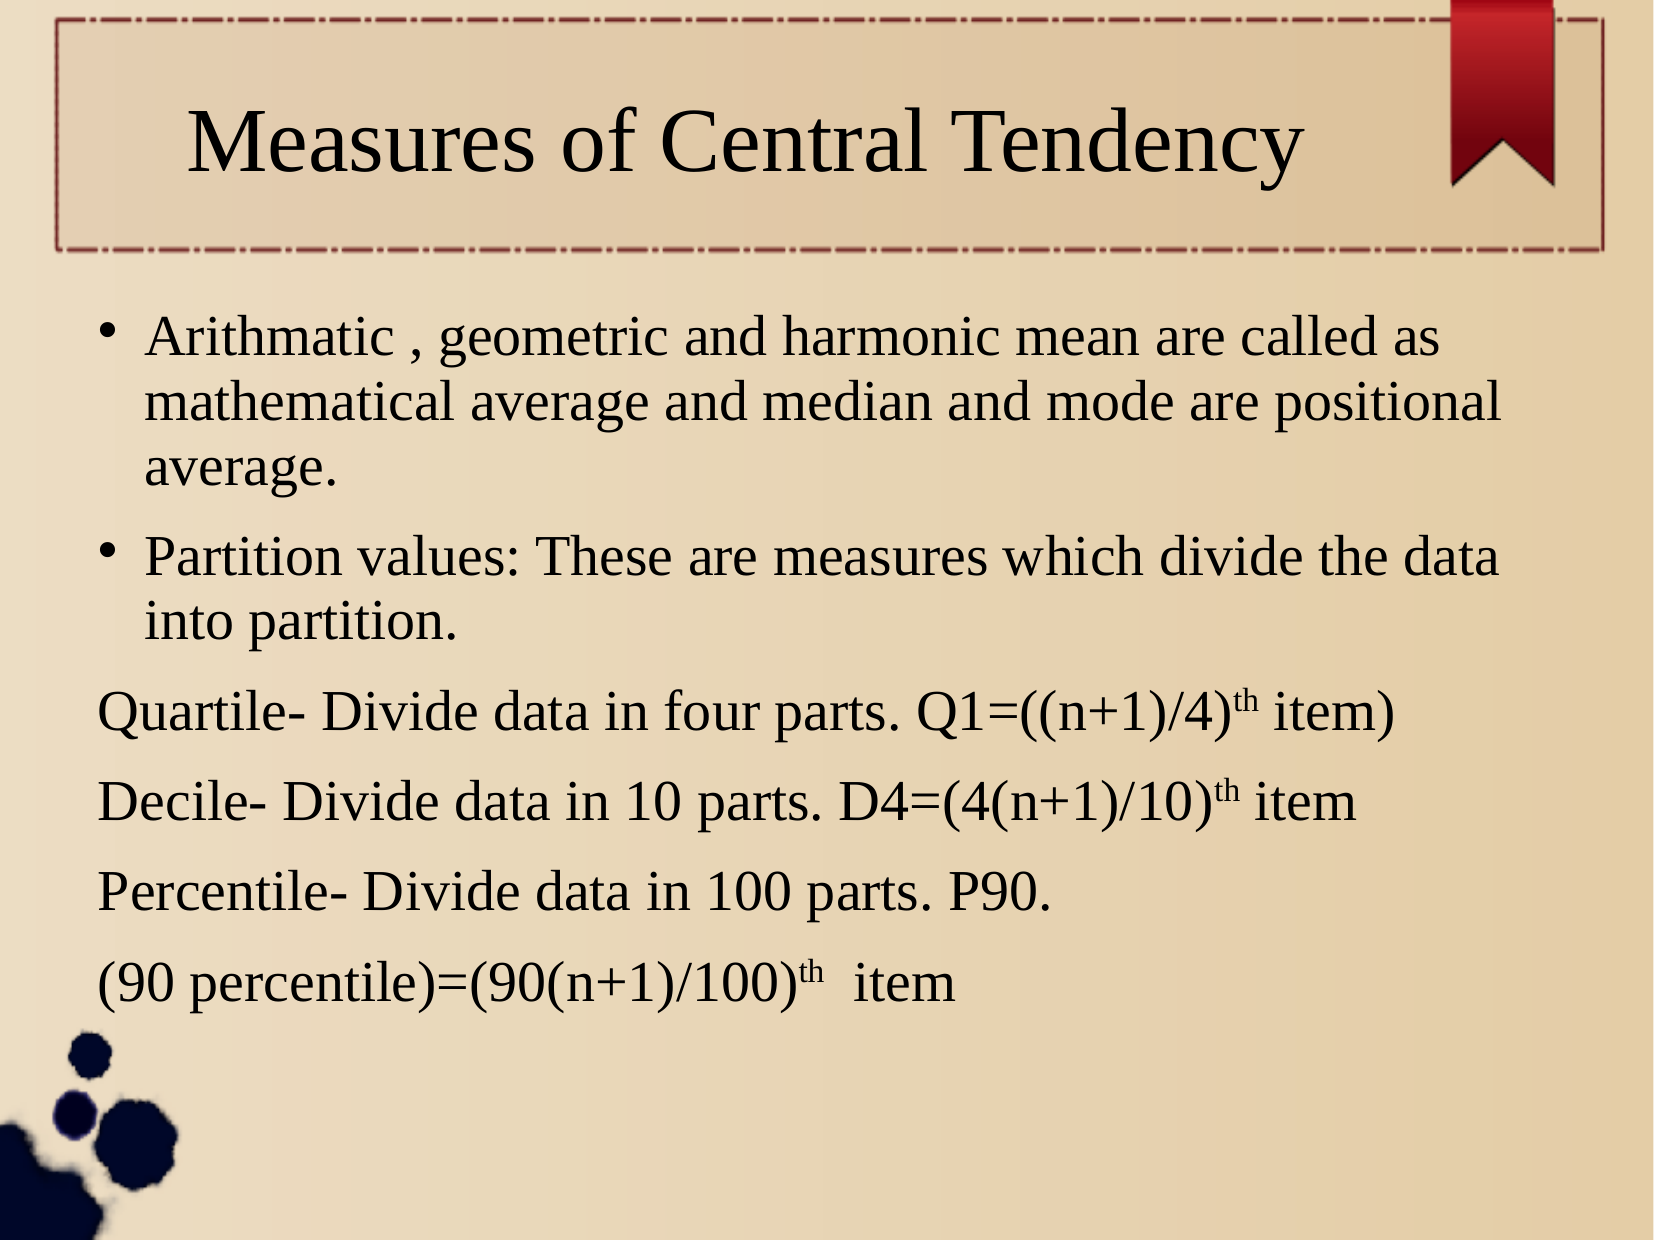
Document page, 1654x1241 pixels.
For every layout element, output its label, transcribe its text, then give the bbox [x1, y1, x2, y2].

picture [0, 0, 1654, 1240]
title Measures of Central Tendency [82, 47, 1412, 229]
list Arithmatic , geometric and harmonic mean are called as mathematical average and median and mode are positional average. Partition values: These are measures which divide the data into partition. Quartile- Divide data in four parts. Q1=((n+1)/4)th item) Decile- Divide data in 10 parts. D4=(4(n+1)/10)th item Percentile- Divide data in 100 parts. P90. (90 percentile)=(90(n+1)/100)th item [82, 299, 1571, 1019]
